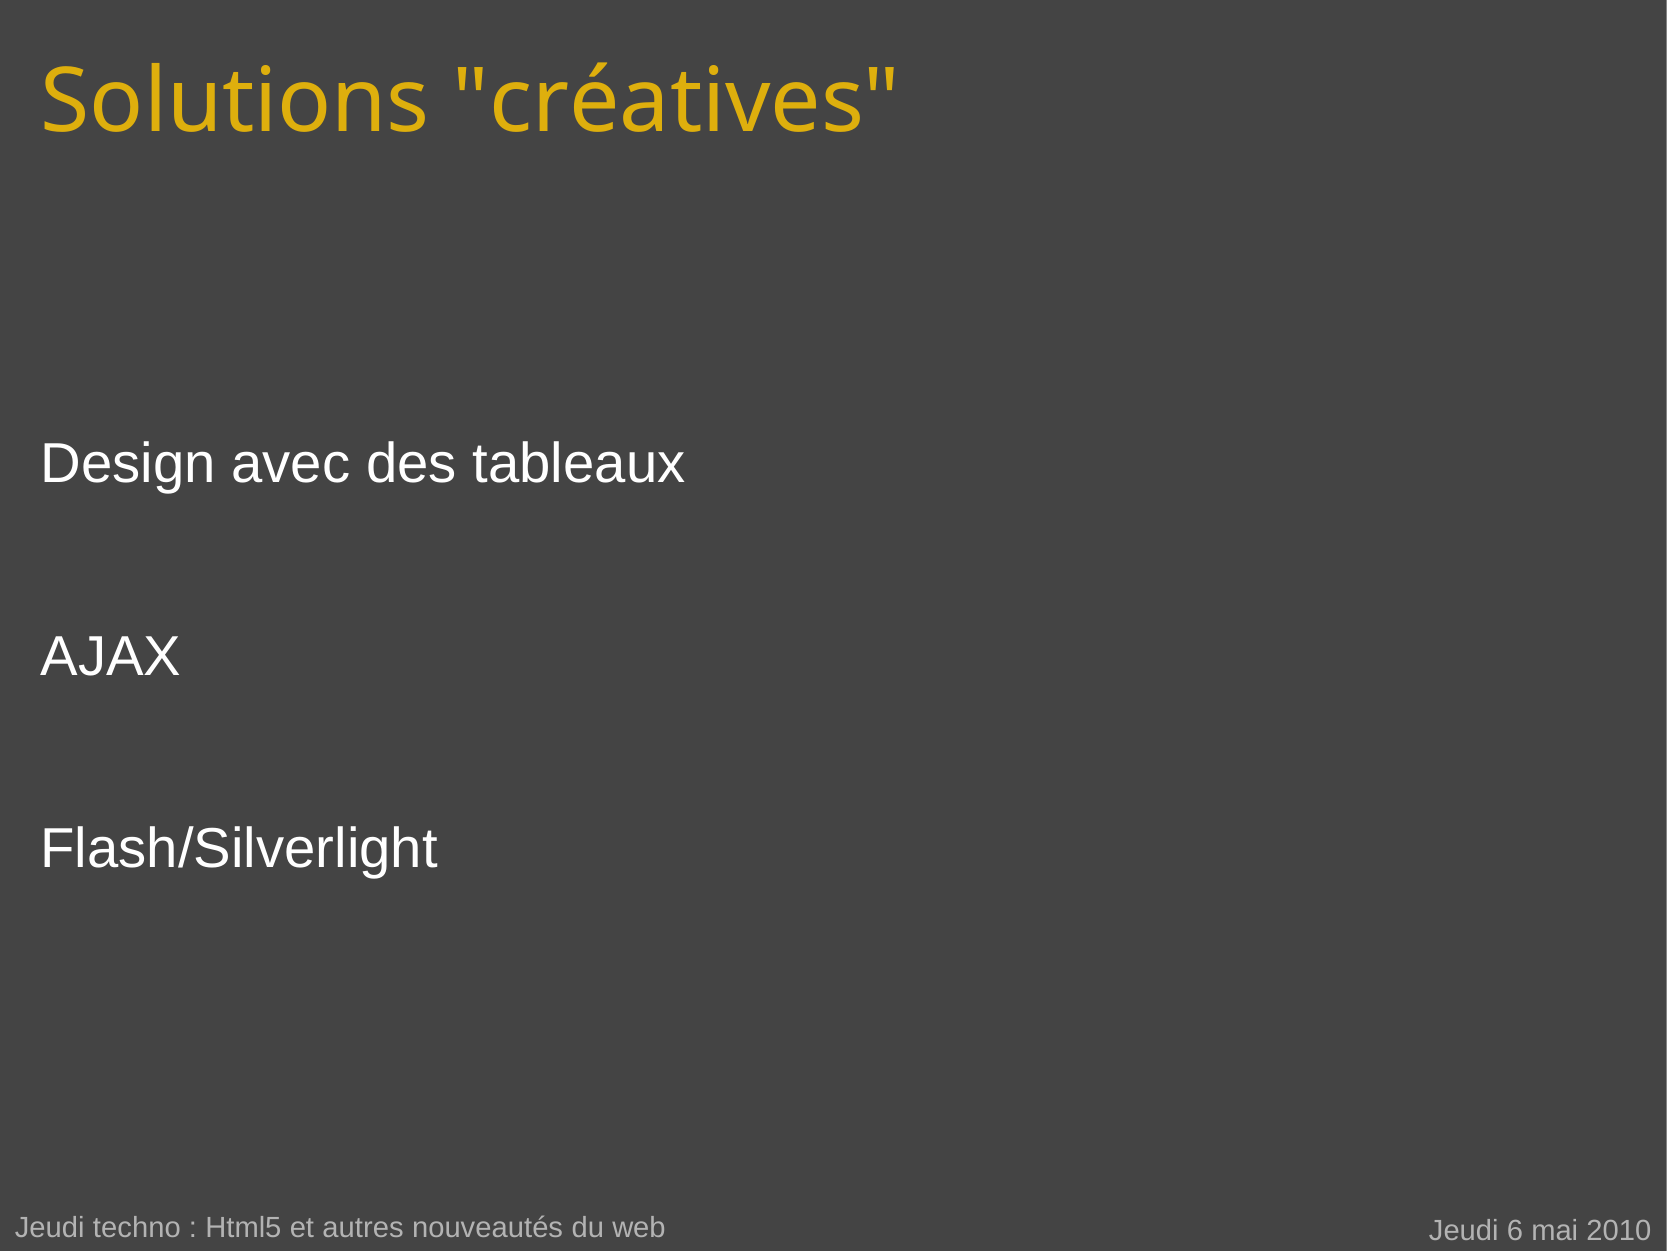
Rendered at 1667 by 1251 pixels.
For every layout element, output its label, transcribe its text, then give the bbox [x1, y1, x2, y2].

list Design avec des tableaux AJAX Flash/Silverlight [40, 300, 1627, 1201]
title Solutions "créatives" [40, 50, 1627, 201]
picture [0, 0, 1667, 1251]
